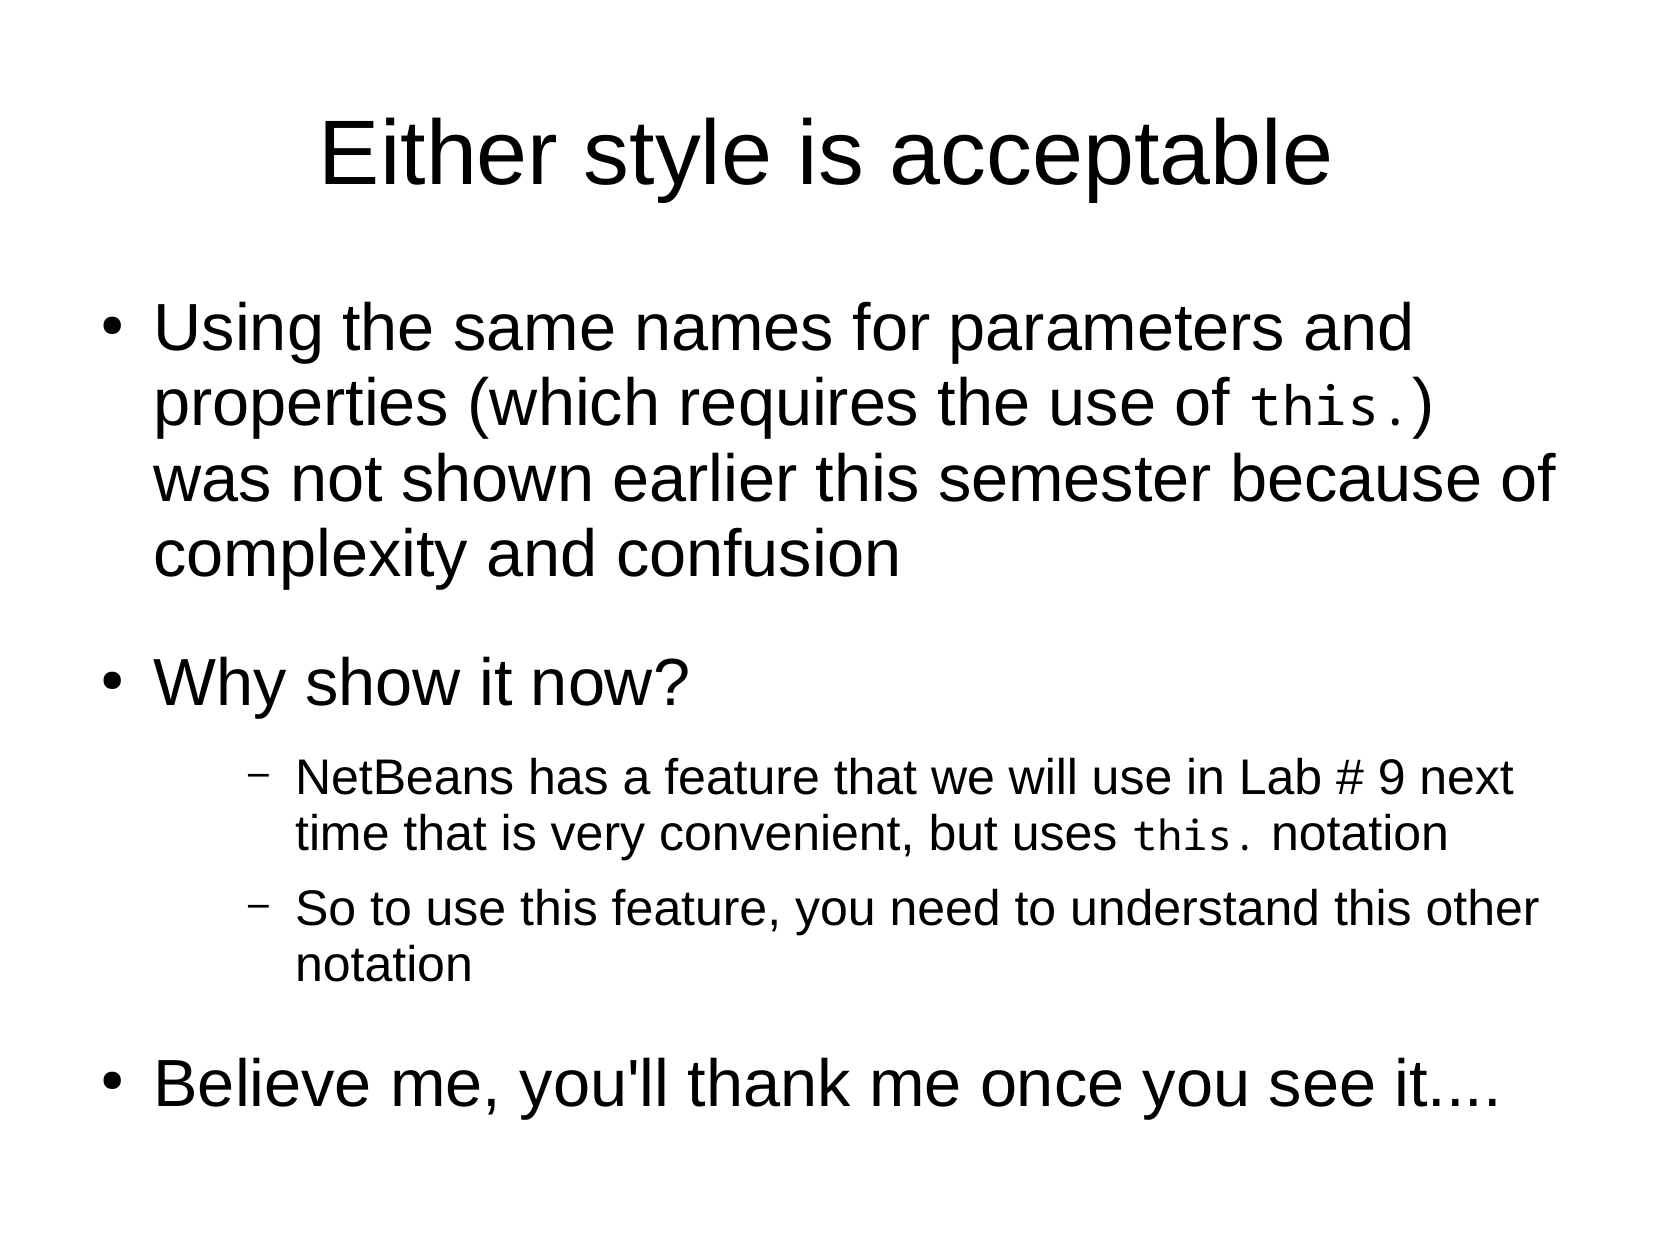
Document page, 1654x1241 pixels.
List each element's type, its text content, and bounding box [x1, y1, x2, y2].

title Either style is acceptable [82, 49, 1571, 257]
list Using the same names for parameters and properties (which requires the use of this.) was not shown earlier this semester because of complexity and confusion Why show it now? NetBeans has a feature that we will use in Lab # 9 next time that is very convenient, but uses this. notation So to use this feature, you need to understand this other notation Believe me, you'll thank me once you see it.... [82, 290, 1571, 1117]
